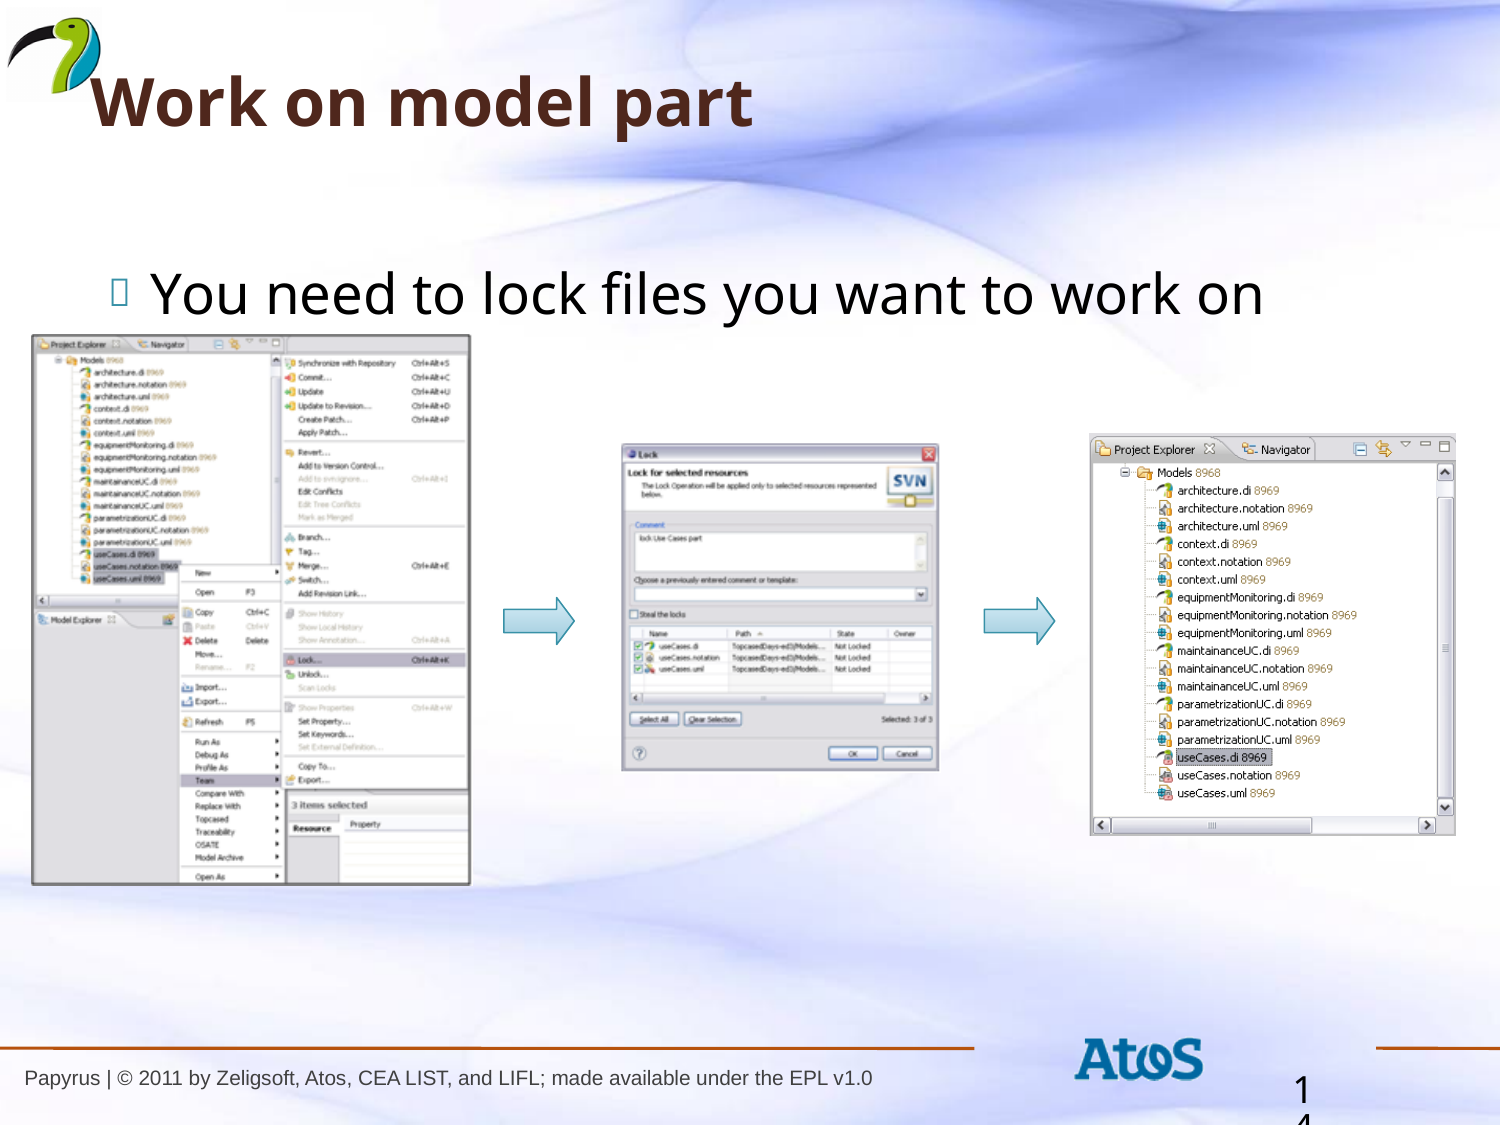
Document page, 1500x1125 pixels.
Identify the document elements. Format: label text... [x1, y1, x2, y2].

text_box [984, 597, 1055, 645]
list You need to lock files you want to work on [75, 243, 1425, 986]
slide_number <numéro> [1277, 1051, 1338, 1112]
text_box [503, 597, 575, 645]
title Work on model part [75, 45, 1425, 233]
picture [0, 0, 1500, 1125]
